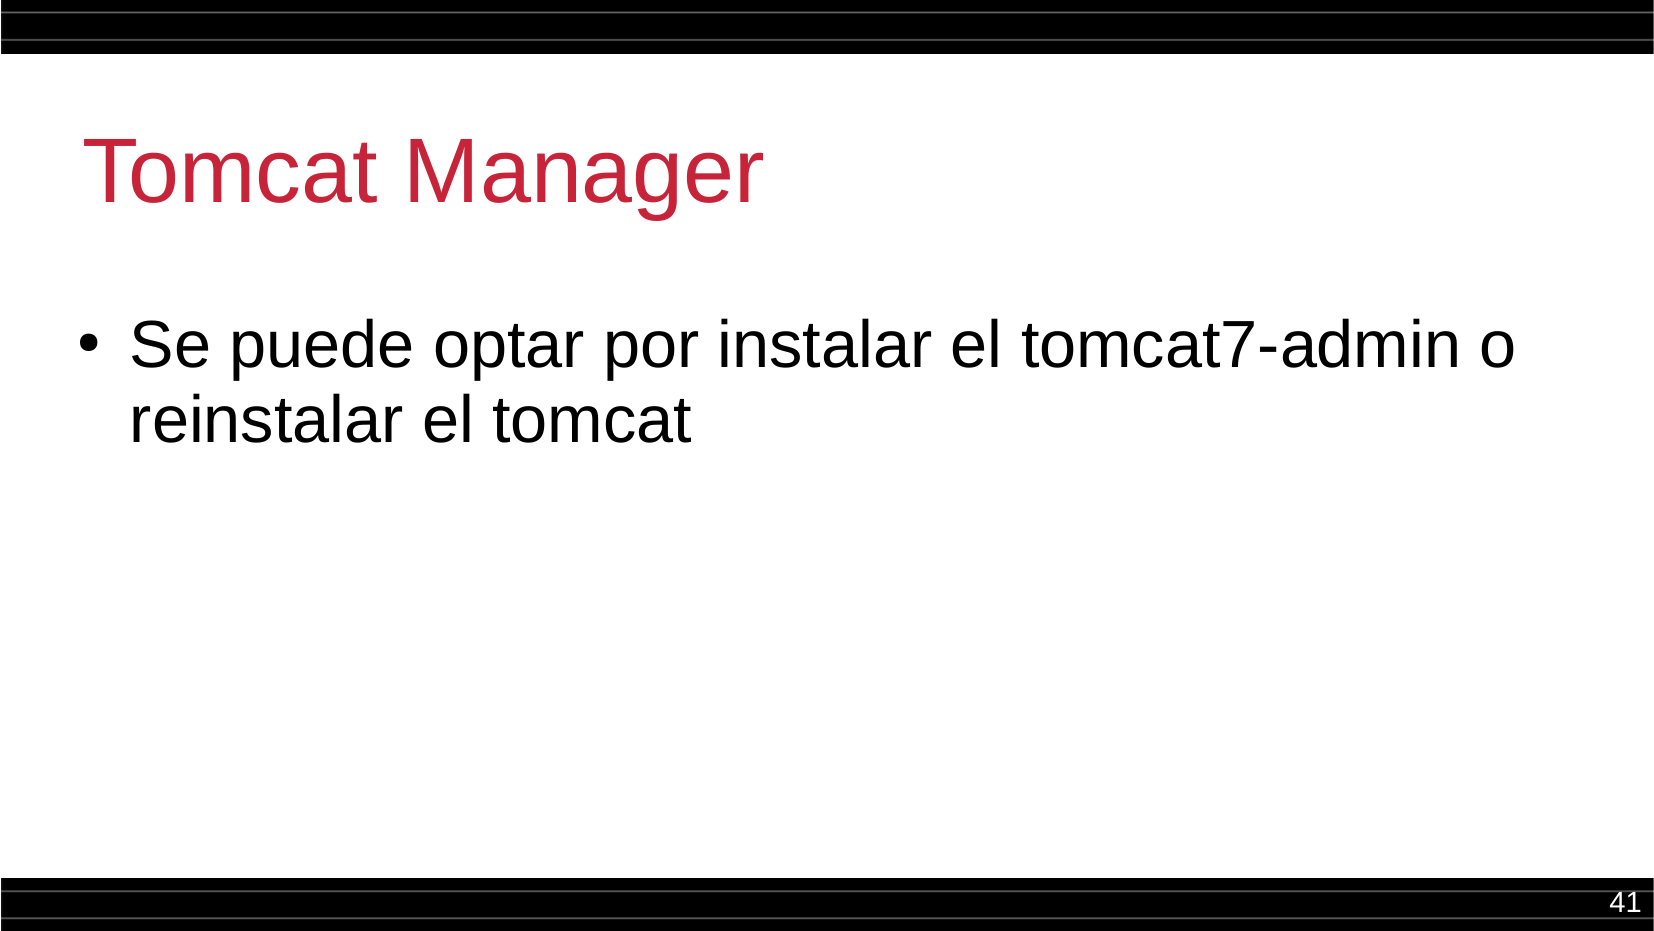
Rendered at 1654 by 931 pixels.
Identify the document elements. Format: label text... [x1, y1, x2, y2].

picture [1, 878, 1654, 931]
title Tomcat Manager [82, 92, 1571, 249]
list Se puede optar por instalar el tomcat7-admin o reinstalar el tomcat [59, 307, 1548, 886]
picture [1, 0, 1654, 54]
